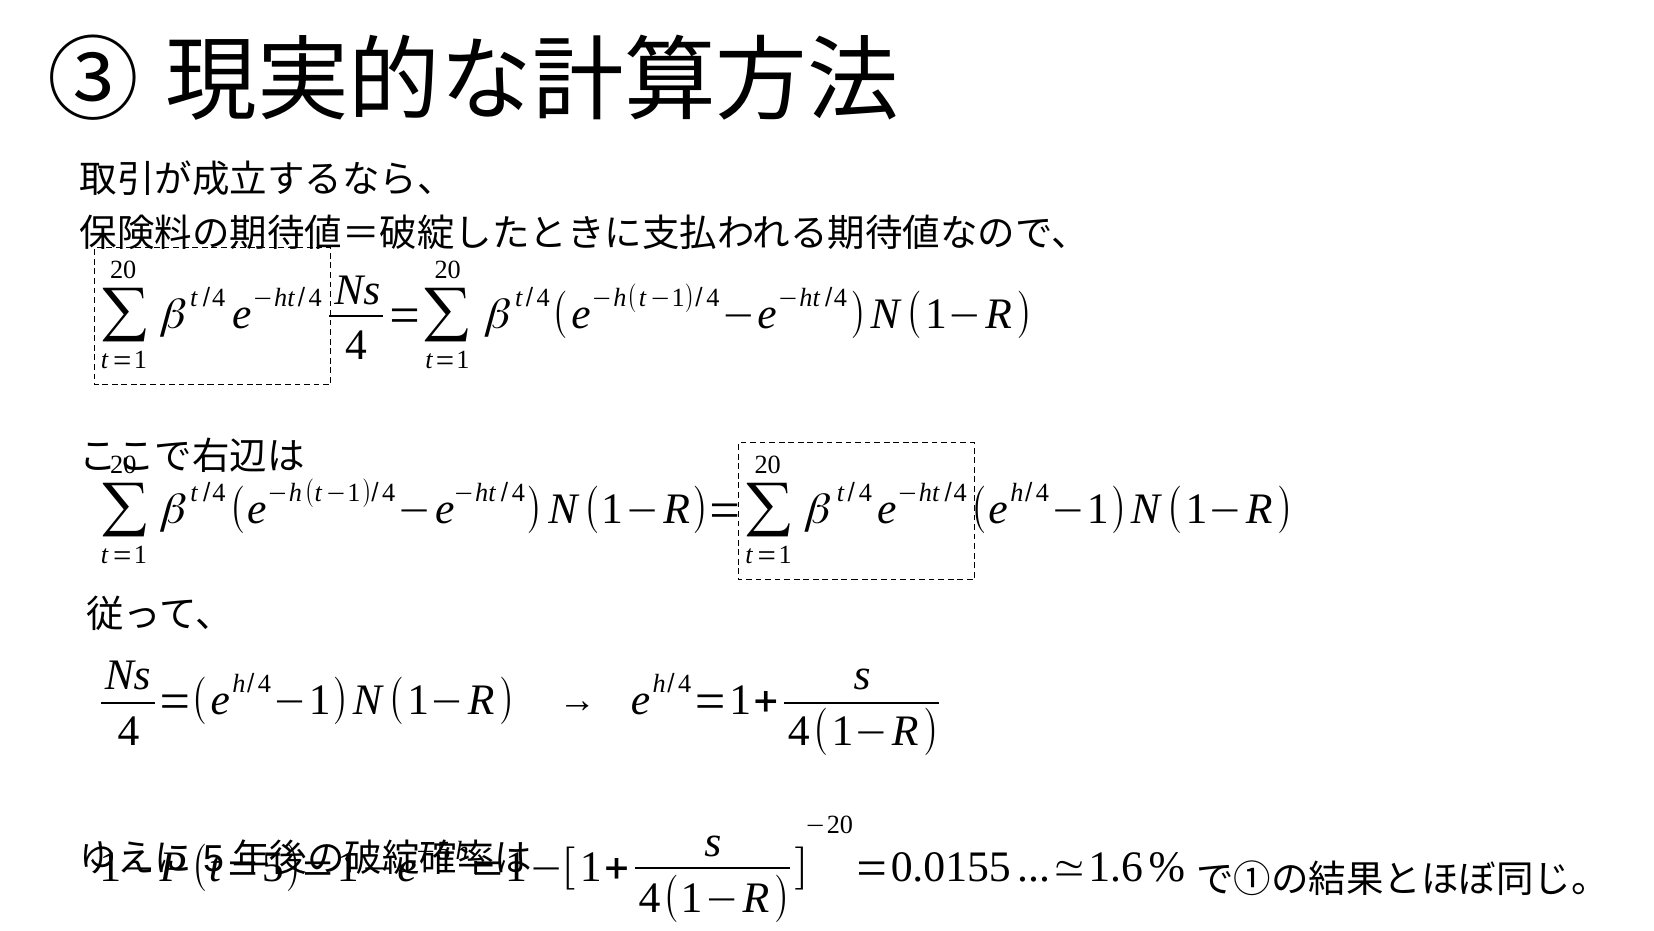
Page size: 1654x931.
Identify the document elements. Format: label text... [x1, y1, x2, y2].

chart [88, 450, 1303, 568]
chart [619, 650, 952, 760]
title ③現実的な計算方法 [47, 17, 1571, 127]
text_box 従って、 [71, 576, 252, 633]
text_box → [543, 671, 724, 729]
chart [88, 650, 524, 755]
chart [88, 810, 1197, 925]
text_box で①の結果とほぼ同じ。 [1181, 841, 1648, 898]
text_box 取引が成立するなら、 保険料の期待値＝破綻したときに支払われる期待値なので、 ここで右辺は ゆえに5年後の破綻確率は [64, 141, 1205, 868]
chart [88, 255, 1042, 374]
